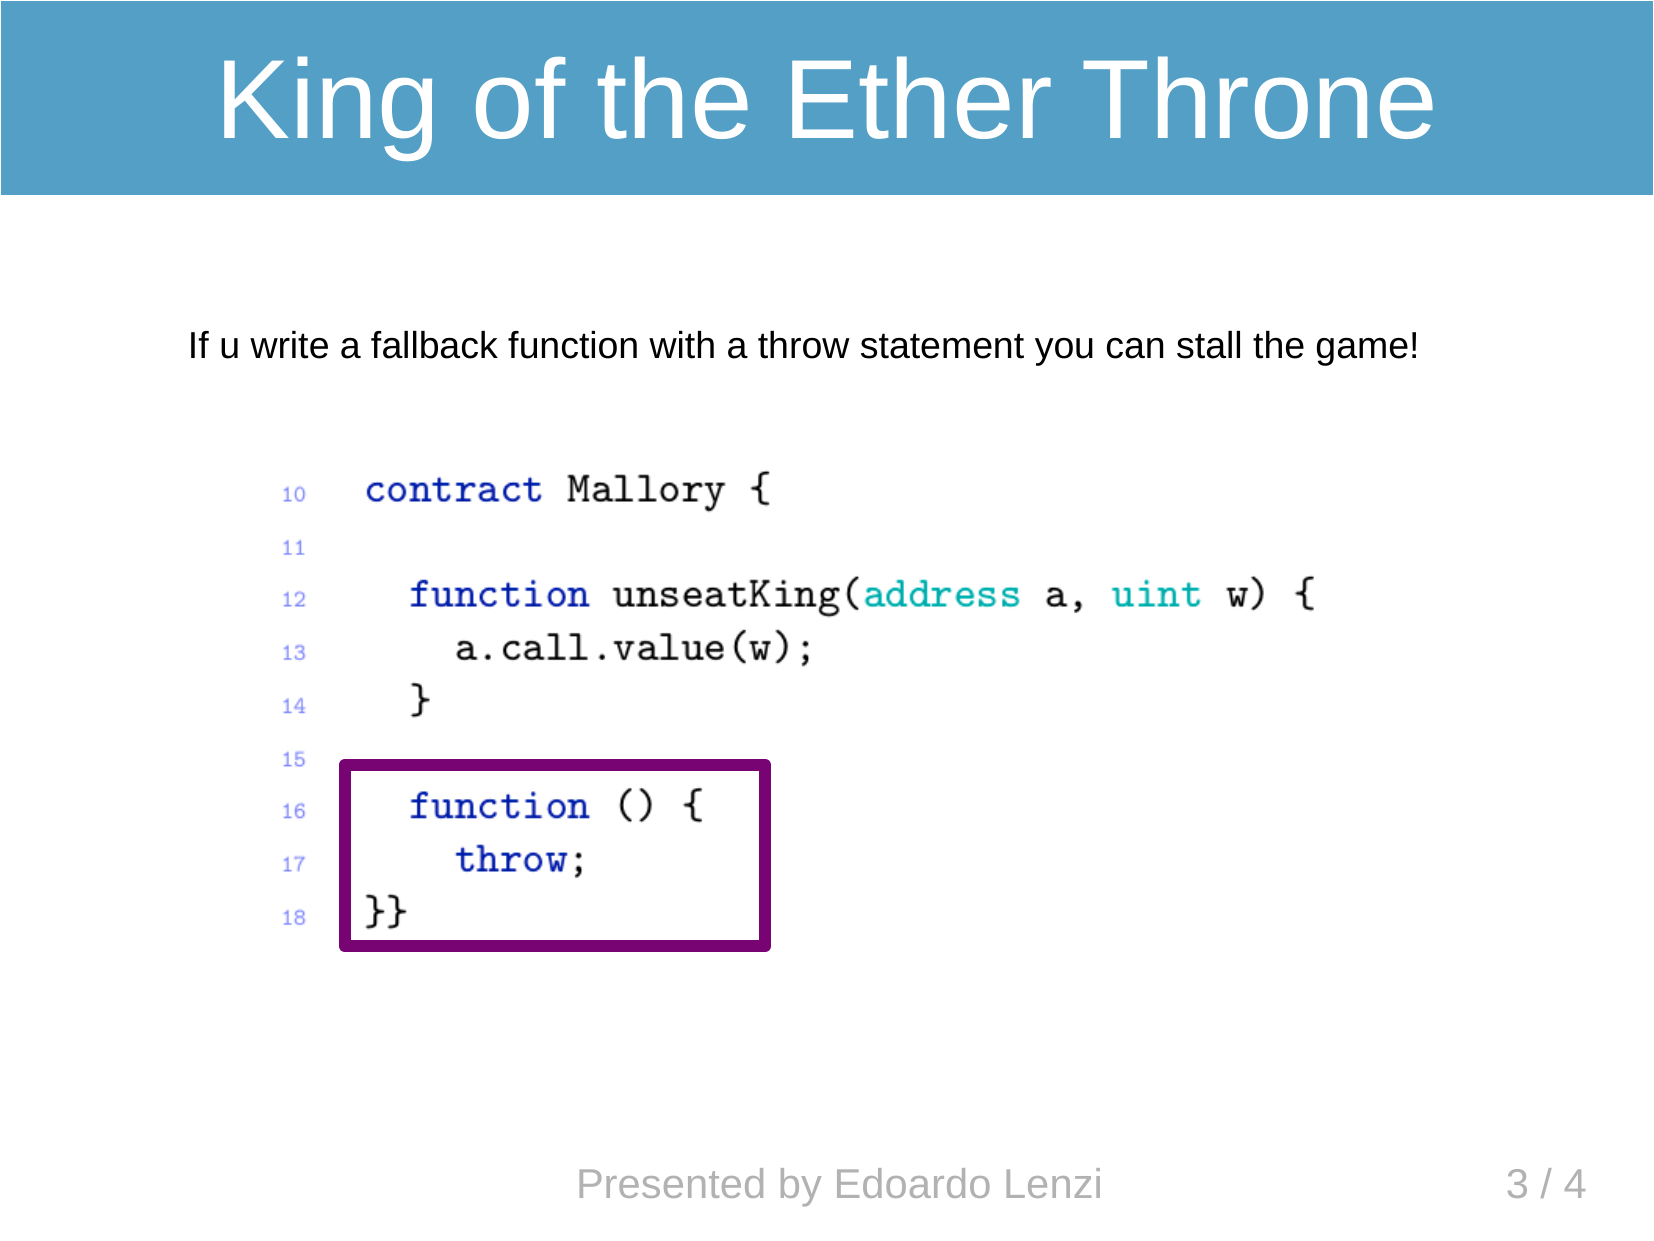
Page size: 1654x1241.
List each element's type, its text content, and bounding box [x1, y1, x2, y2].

list Presented by Edoardo Lenzi 3 / 4 [505, 1160, 1654, 1241]
title King of the Ether Throne [82, 0, 1571, 204]
picture [351, 771, 759, 940]
text_box [1571, 0, 1654, 196]
picture [264, 461, 1339, 947]
text_box [0, 0, 82, 196]
text_box If u write a fallback function with a throw statement you can stall the game! [173, 317, 1569, 375]
